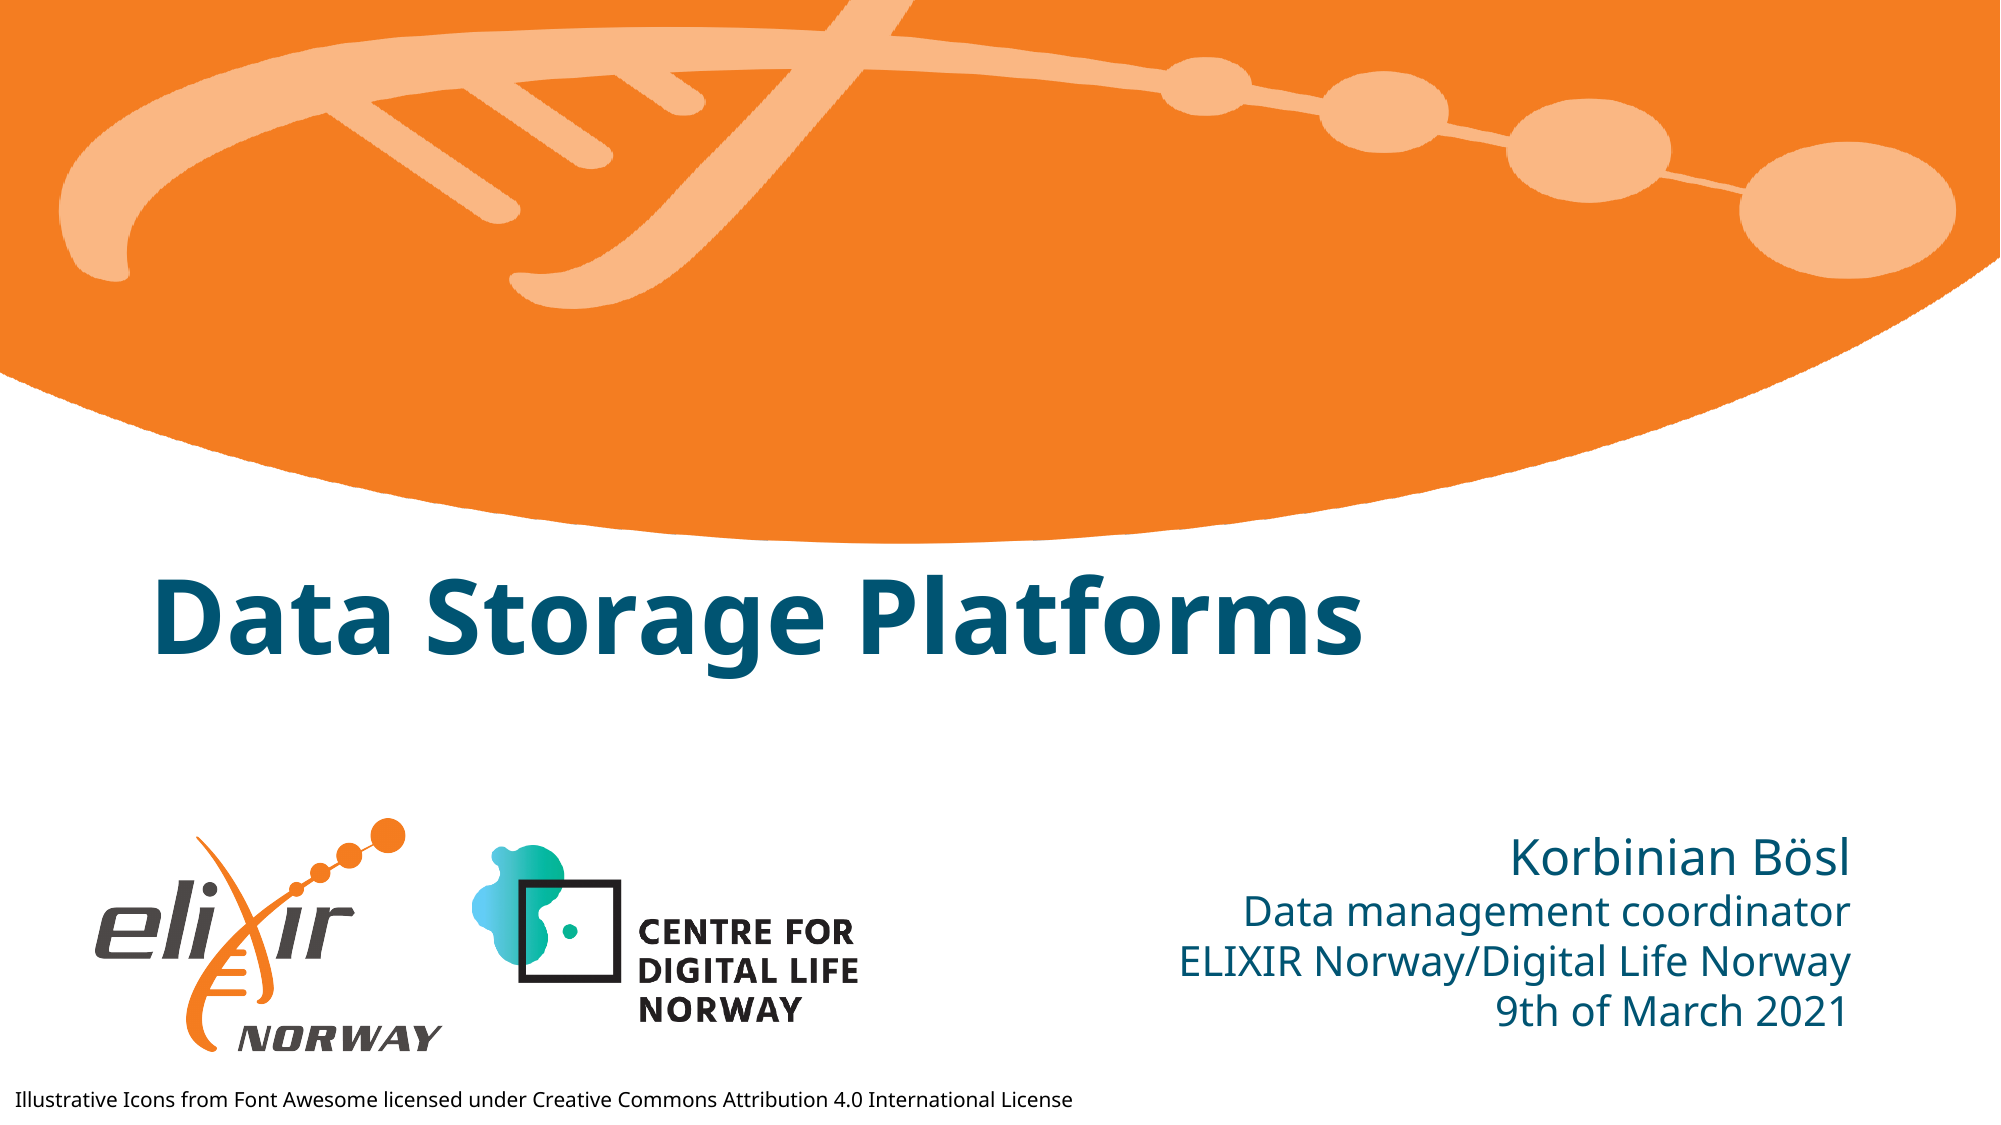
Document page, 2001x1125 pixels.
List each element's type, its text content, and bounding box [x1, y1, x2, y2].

text_box Illustrative Icons from Font Awesome licensed under Creative Commons Attribution 4.0 International License [0, 1071, 1536, 1125]
picture [95, 818, 443, 1052]
picture [472, 845, 863, 1028]
title Data Storage Platforms [149, 550, 1850, 752]
list Korbinian Bösl Data management coordinator ELIXIR Norway/Digital Life Norway 9th of March 2021 [1110, 765, 1852, 1022]
